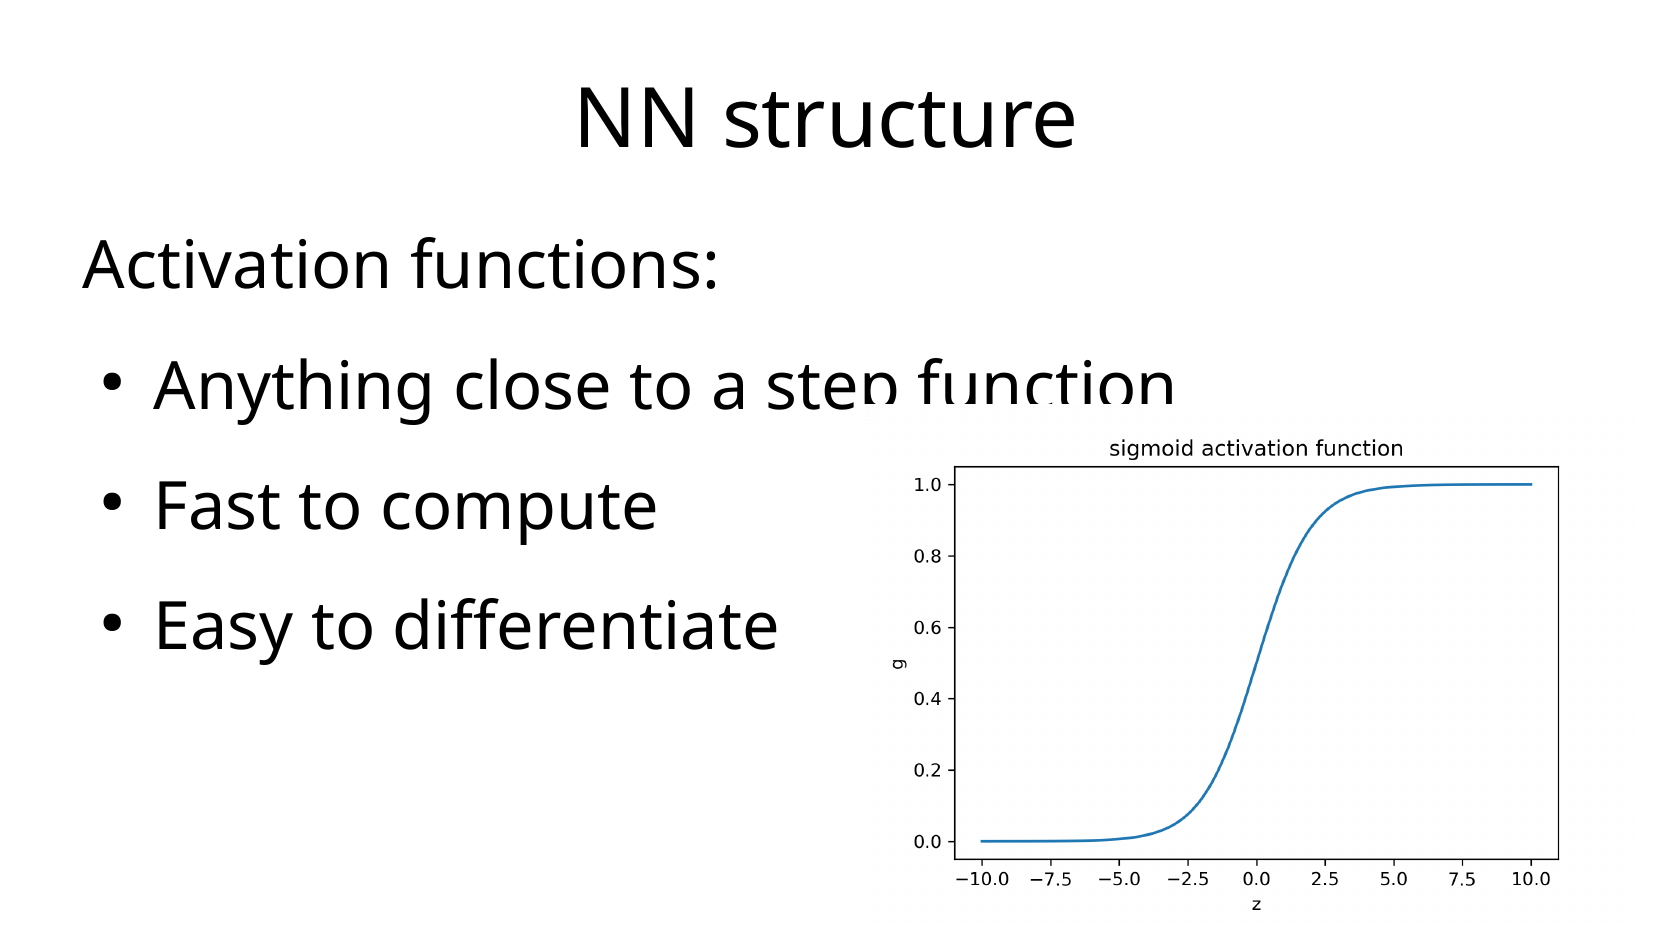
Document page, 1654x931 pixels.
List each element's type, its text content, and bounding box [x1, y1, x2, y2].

title NN structure [82, 37, 1571, 193]
list Activation functions: Anything close to a step function Fast to compute Easy to differentiate [82, 217, 1571, 811]
picture [857, 404, 1636, 924]
